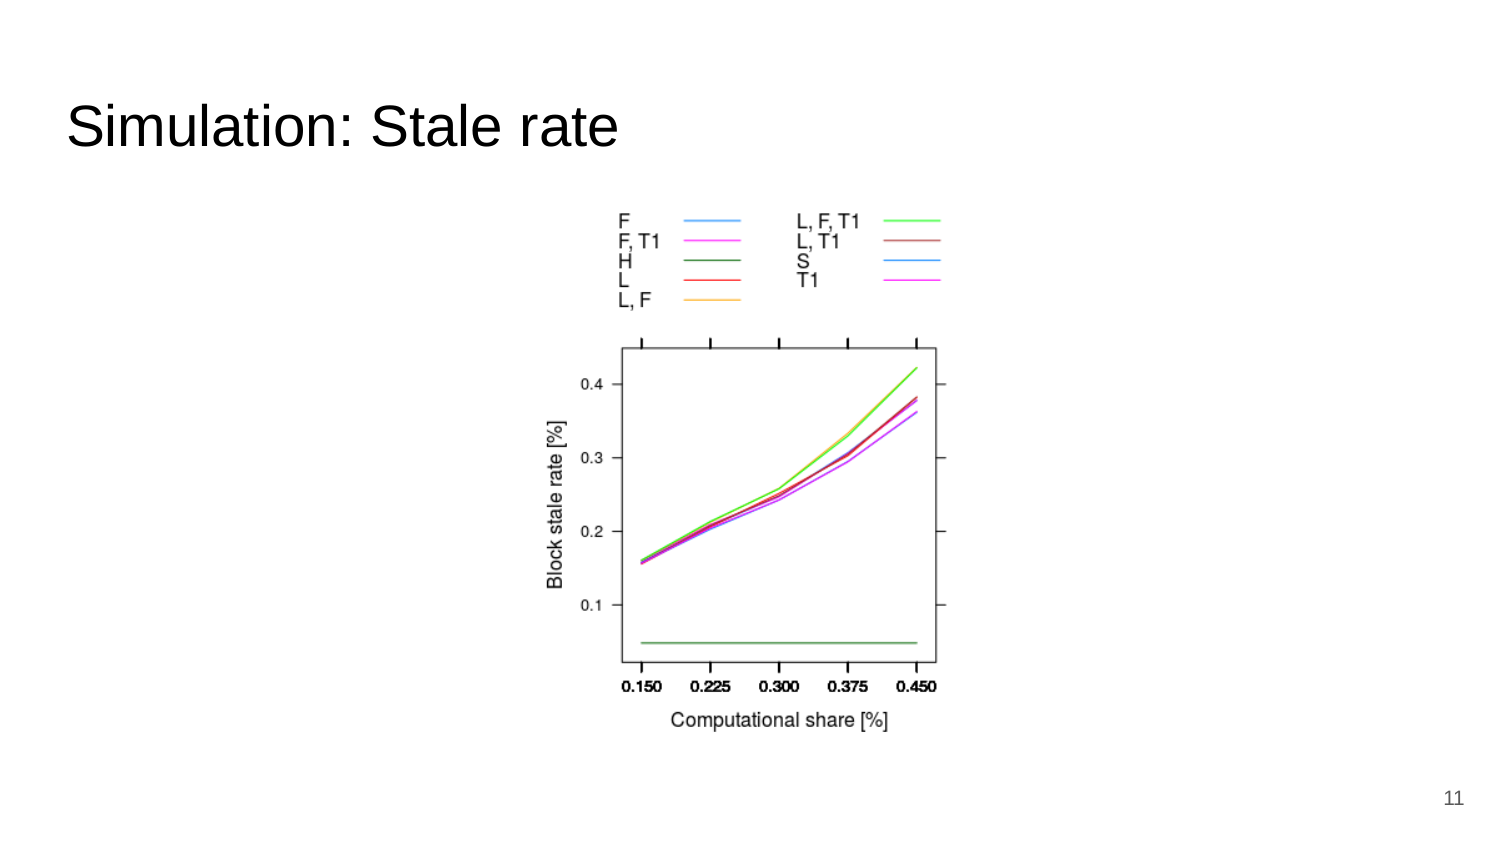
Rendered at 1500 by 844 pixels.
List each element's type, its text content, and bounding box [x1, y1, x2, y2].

picture [534, 191, 966, 747]
title Simulation: Stale rate [51, 72, 1449, 167]
